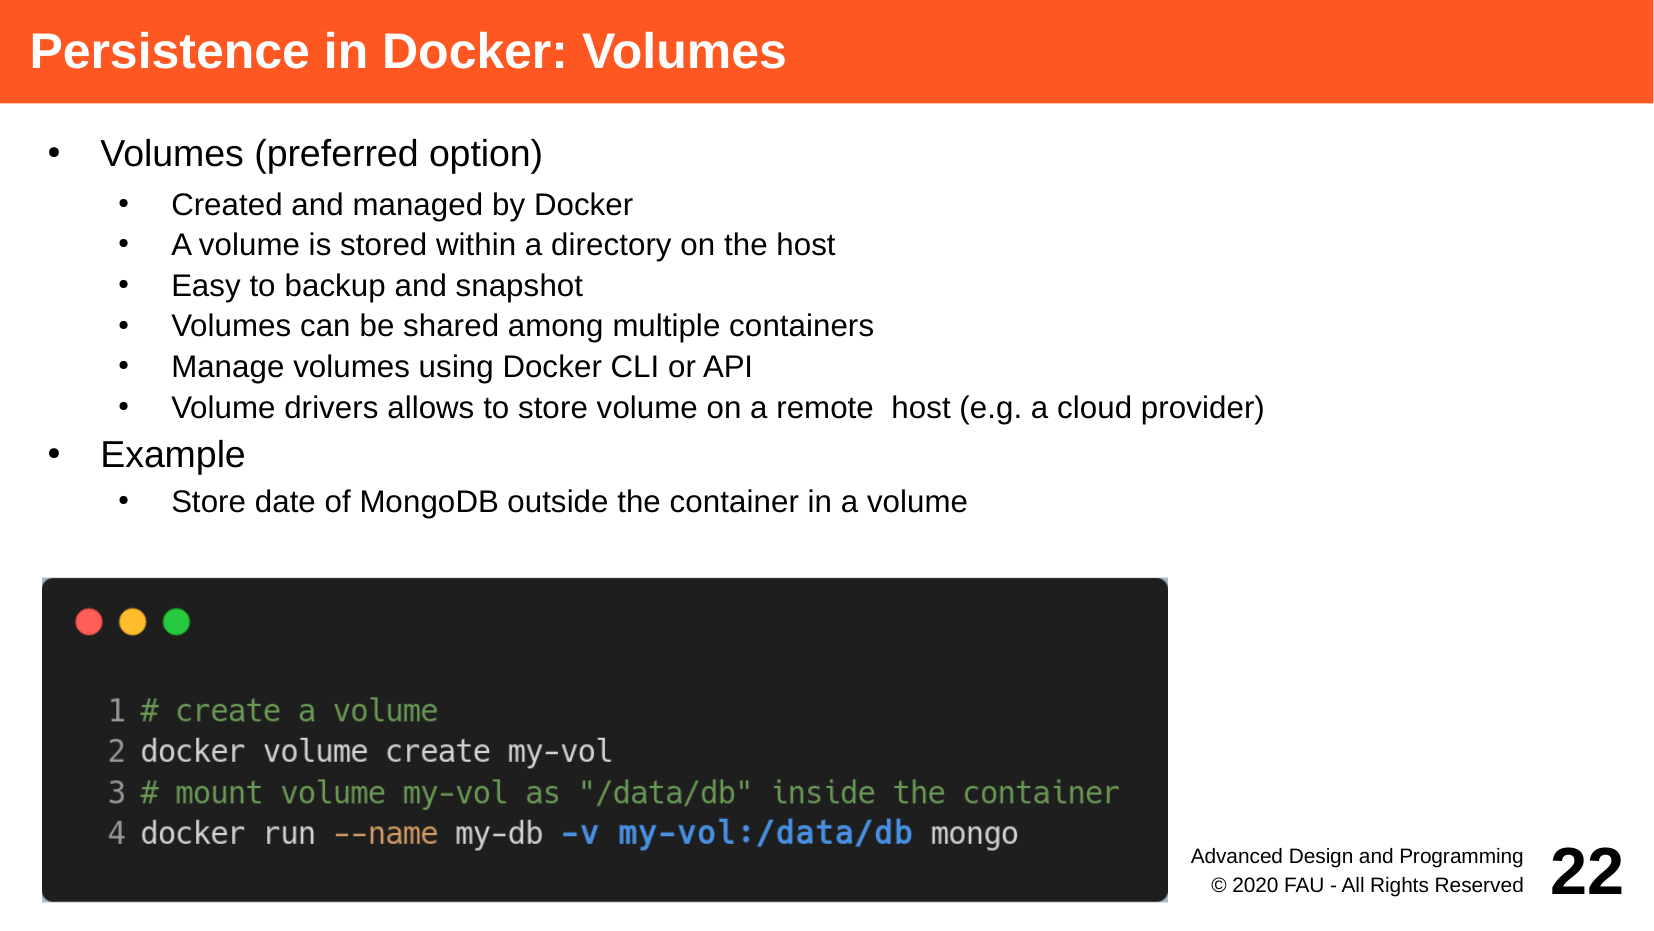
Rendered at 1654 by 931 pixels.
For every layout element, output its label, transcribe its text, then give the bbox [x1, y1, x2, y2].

title Persistence in Docker: Volumes [0, 0, 1654, 104]
picture [42, 577, 1168, 903]
list Volumes (preferred option) Created and managed by Docker A volume is stored within a directory on the host Easy to backup and snapshot Volumes can be shared among multiple containers Manage volumes using Docker CLI or API Volume drivers allows to store volume on a remote host (e.g. a cloud provider) Example Store date of MongoDB outside the container in a volume [29, 132, 1625, 813]
